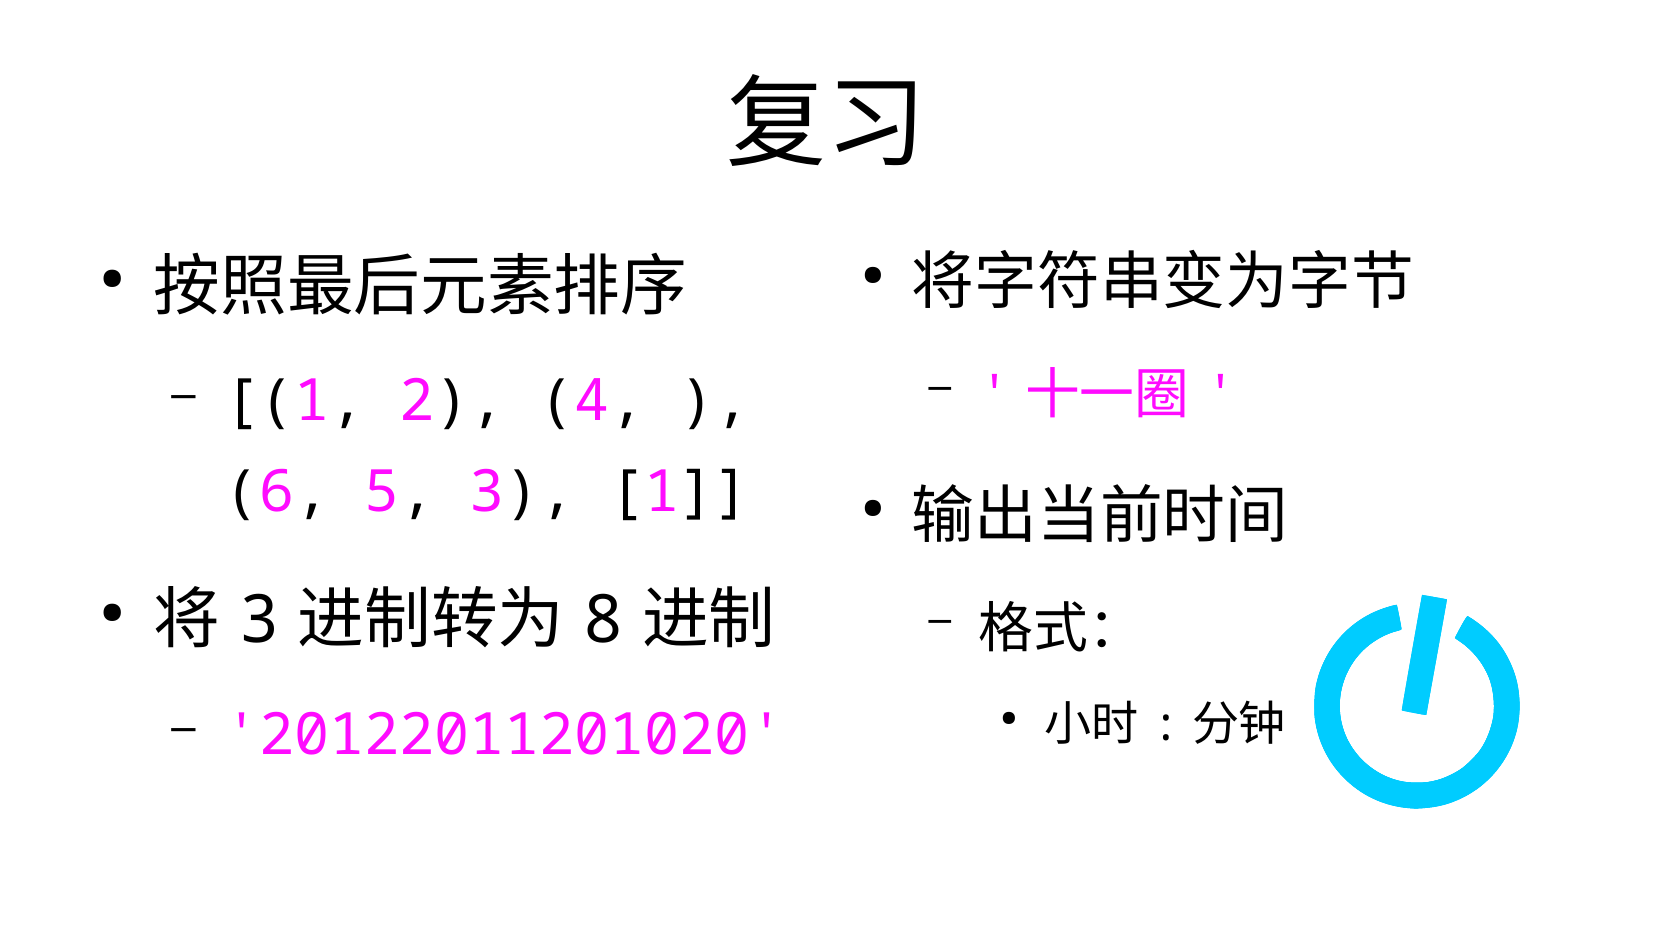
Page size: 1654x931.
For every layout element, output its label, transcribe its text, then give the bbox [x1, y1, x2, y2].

title 复习 [82, 37, 1571, 193]
list 按照最后元素排序 [(1, 2), (4, ), (6, 5, 3), [1]] 将3进制转为8进制 '20122011201020' [82, 217, 809, 898]
list 将字符串变为字节 '十一圈' 输出当前时间 格式： 小时:分钟 [845, 217, 1572, 757]
